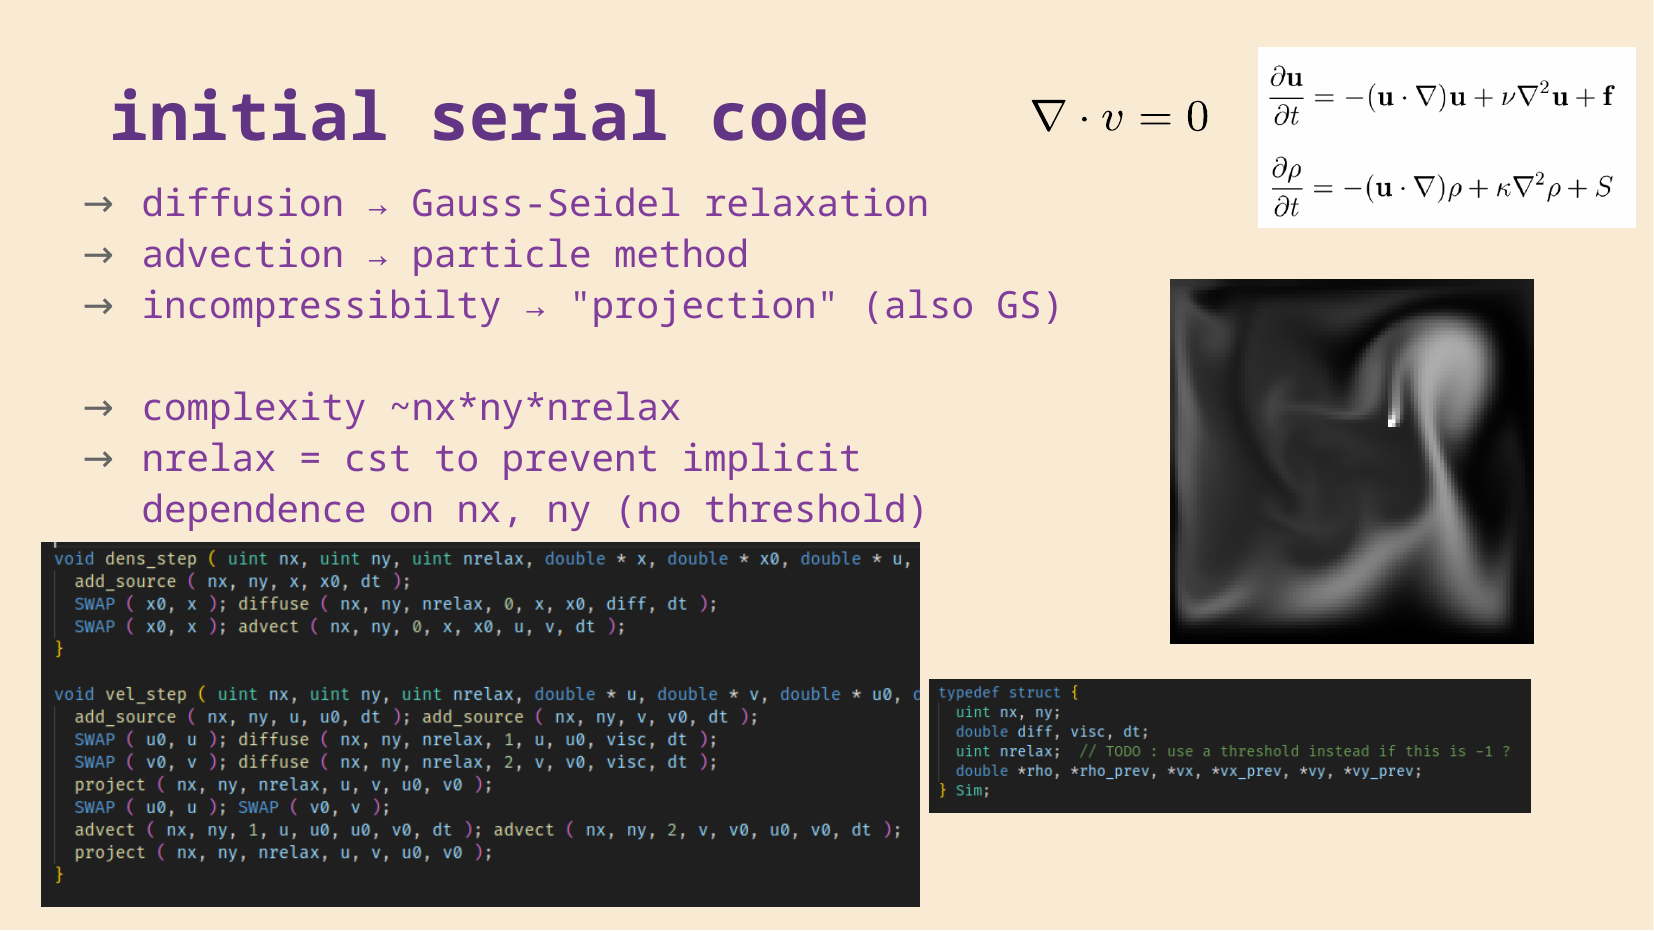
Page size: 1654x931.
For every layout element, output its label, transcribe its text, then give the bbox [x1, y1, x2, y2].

text_box [1187, 100, 1208, 132]
text_box [1031, 99, 1066, 132]
list diffusion → Gauss-Seidel relaxation advection → particle method incompressibilty → "projection" (also GS) complexity ~nx*ny*nrelax nrelax = cst to prevent implicit dependence on nx, ny (no threshold) [82, 176, 1100, 716]
picture [1258, 47, 1636, 228]
text_box [1102, 110, 1123, 131]
picture [41, 542, 920, 907]
title initial serial code [82, 32, 897, 176]
picture [1170, 279, 1534, 644]
picture [929, 679, 1531, 813]
